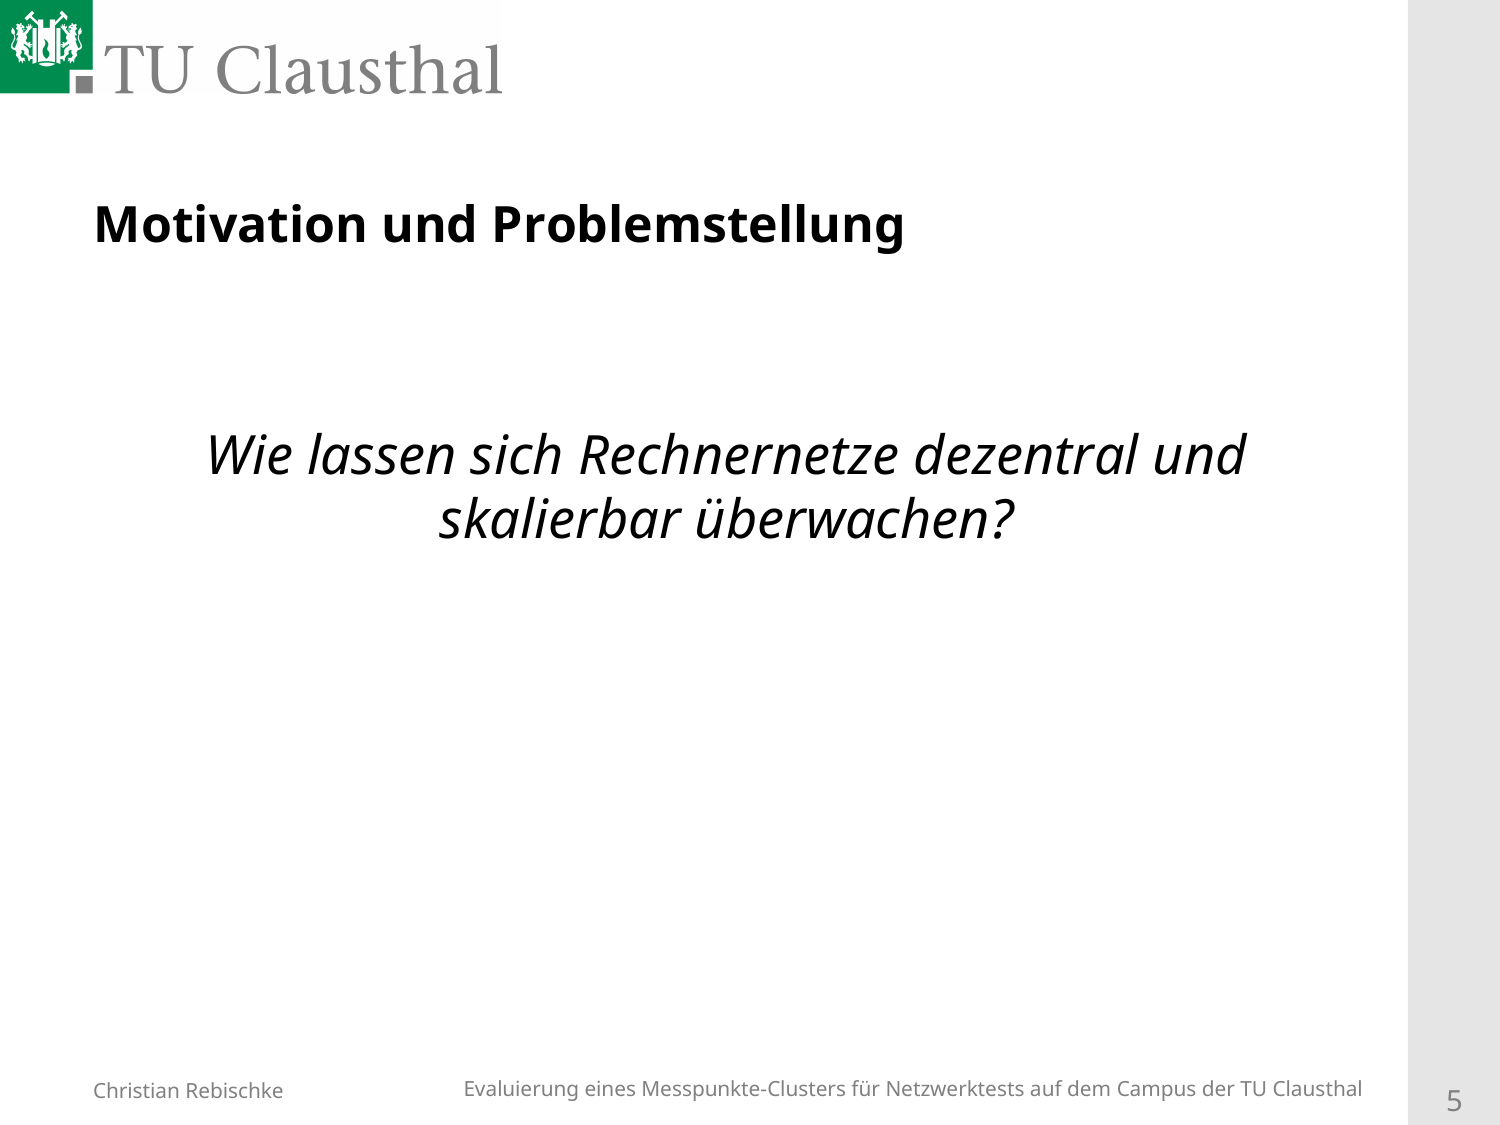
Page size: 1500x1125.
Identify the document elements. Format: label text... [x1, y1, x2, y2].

subtitle Wie lassen sich Rechnernetze dezentral und skalierbar überwachen? [79, 184, 1375, 623]
picture [0, 0, 502, 94]
